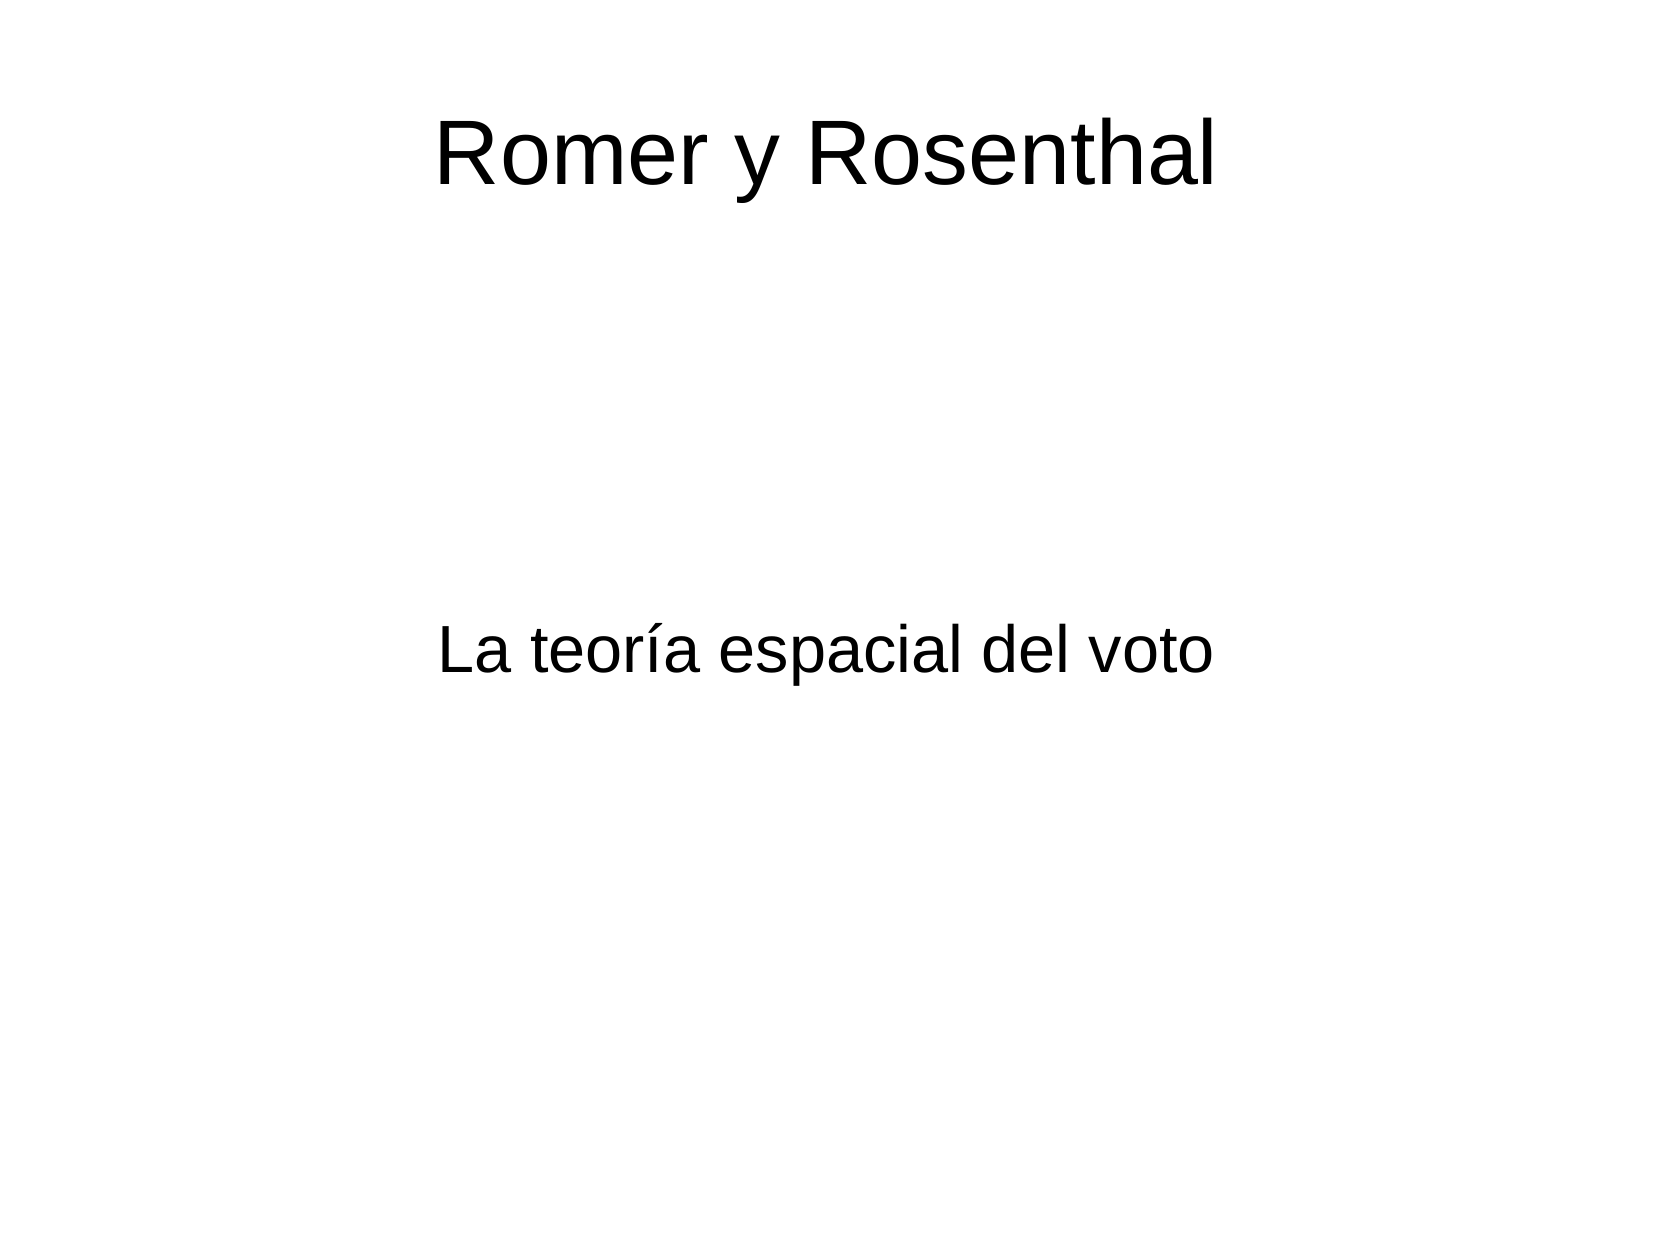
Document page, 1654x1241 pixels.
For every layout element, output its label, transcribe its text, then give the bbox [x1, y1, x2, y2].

subtitle La teoría espacial del voto [82, 290, 1571, 1010]
title Romer y Rosenthal [82, 49, 1571, 257]
